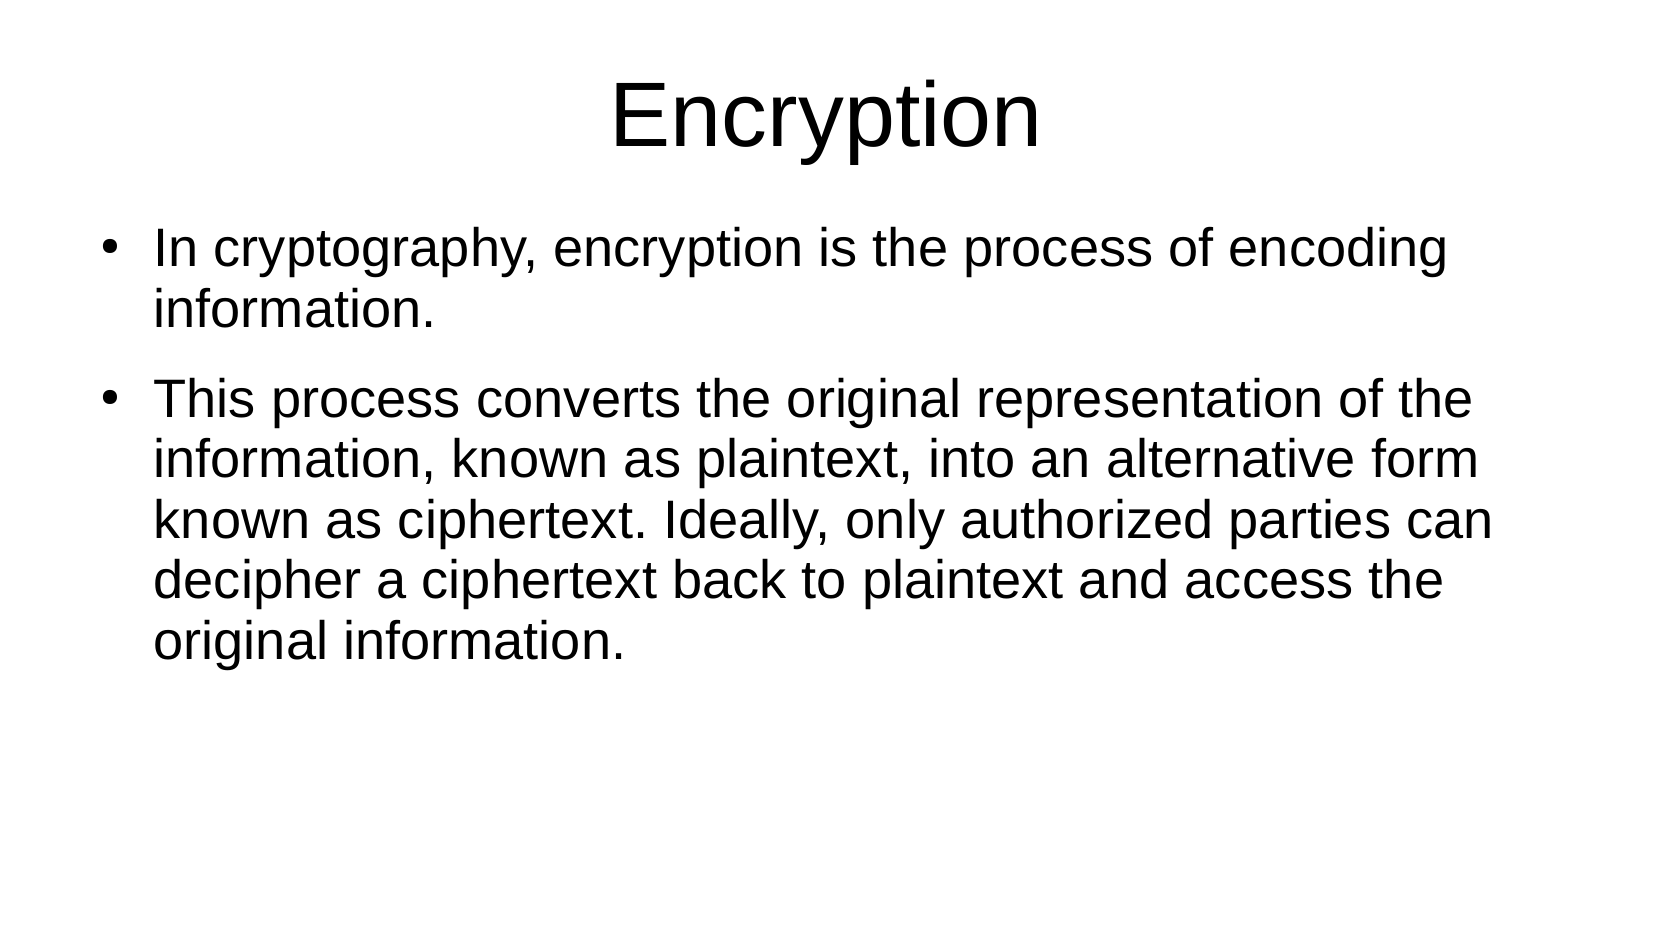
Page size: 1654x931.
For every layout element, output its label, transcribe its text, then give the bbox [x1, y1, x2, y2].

title Encryption [82, 37, 1571, 193]
list In cryptography, encryption is the process of encoding information. This process converts the original representation of the information, known as plaintext, into an alternative form known as ciphertext. Ideally, only authorized parties can decipher a ciphertext back to plaintext and access the original information. [82, 217, 1571, 758]
